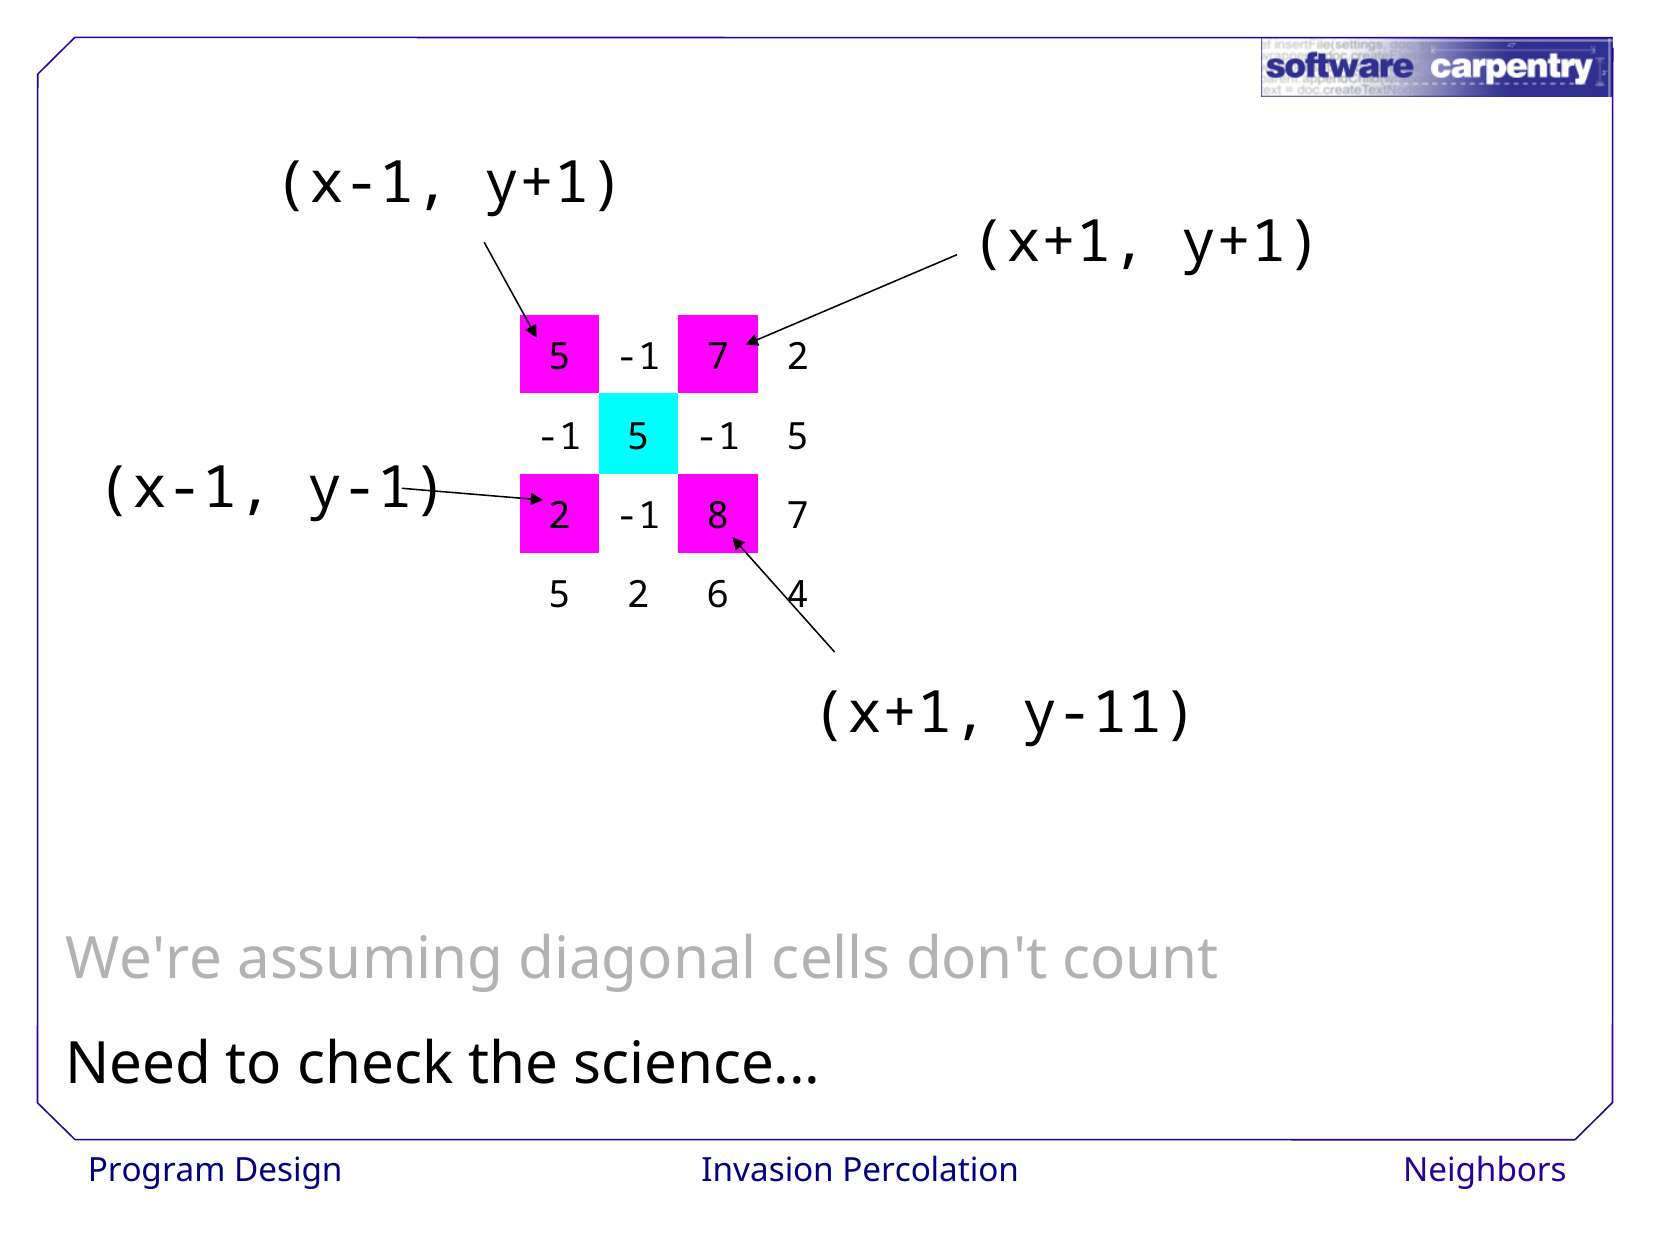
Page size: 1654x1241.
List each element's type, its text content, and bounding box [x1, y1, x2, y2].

text_box (x+1, y+1) [956, 194, 1276, 292]
table_cell 5 [520, 553, 599, 632]
table_cell -1 [520, 393, 599, 474]
table_cell -1 [599, 474, 678, 553]
table_header -1 [599, 315, 678, 393]
table_cell 5 [599, 393, 678, 474]
picture [1261, 39, 1613, 97]
table_cell 4 [792, 584, 800, 598]
table_cell 7 [758, 474, 837, 553]
table_header 2 [758, 315, 837, 393]
table_cell 5 [758, 393, 837, 474]
table_cell 6 [678, 553, 758, 632]
table_cell 4 [758, 553, 837, 632]
table_cell 4 [758, 569, 814, 632]
table_cell 6 [749, 553, 758, 563]
table_header 7 [678, 315, 758, 393]
text_box (x-1, y+1) [259, 135, 573, 233]
text_box We're assuming diagonal cells don't count Need to check the science... [50, 877, 1384, 1104]
table_header 2 [758, 315, 811, 338]
text_box (x+1, y-11) [797, 665, 1146, 762]
table_header 5 [520, 315, 599, 393]
text_box (x-1, y-1) [82, 440, 390, 538]
table_cell 2 [599, 553, 678, 632]
table_cell -1 [678, 393, 758, 474]
table_cell 2 [520, 474, 599, 553]
table_cell 8 [678, 474, 758, 553]
